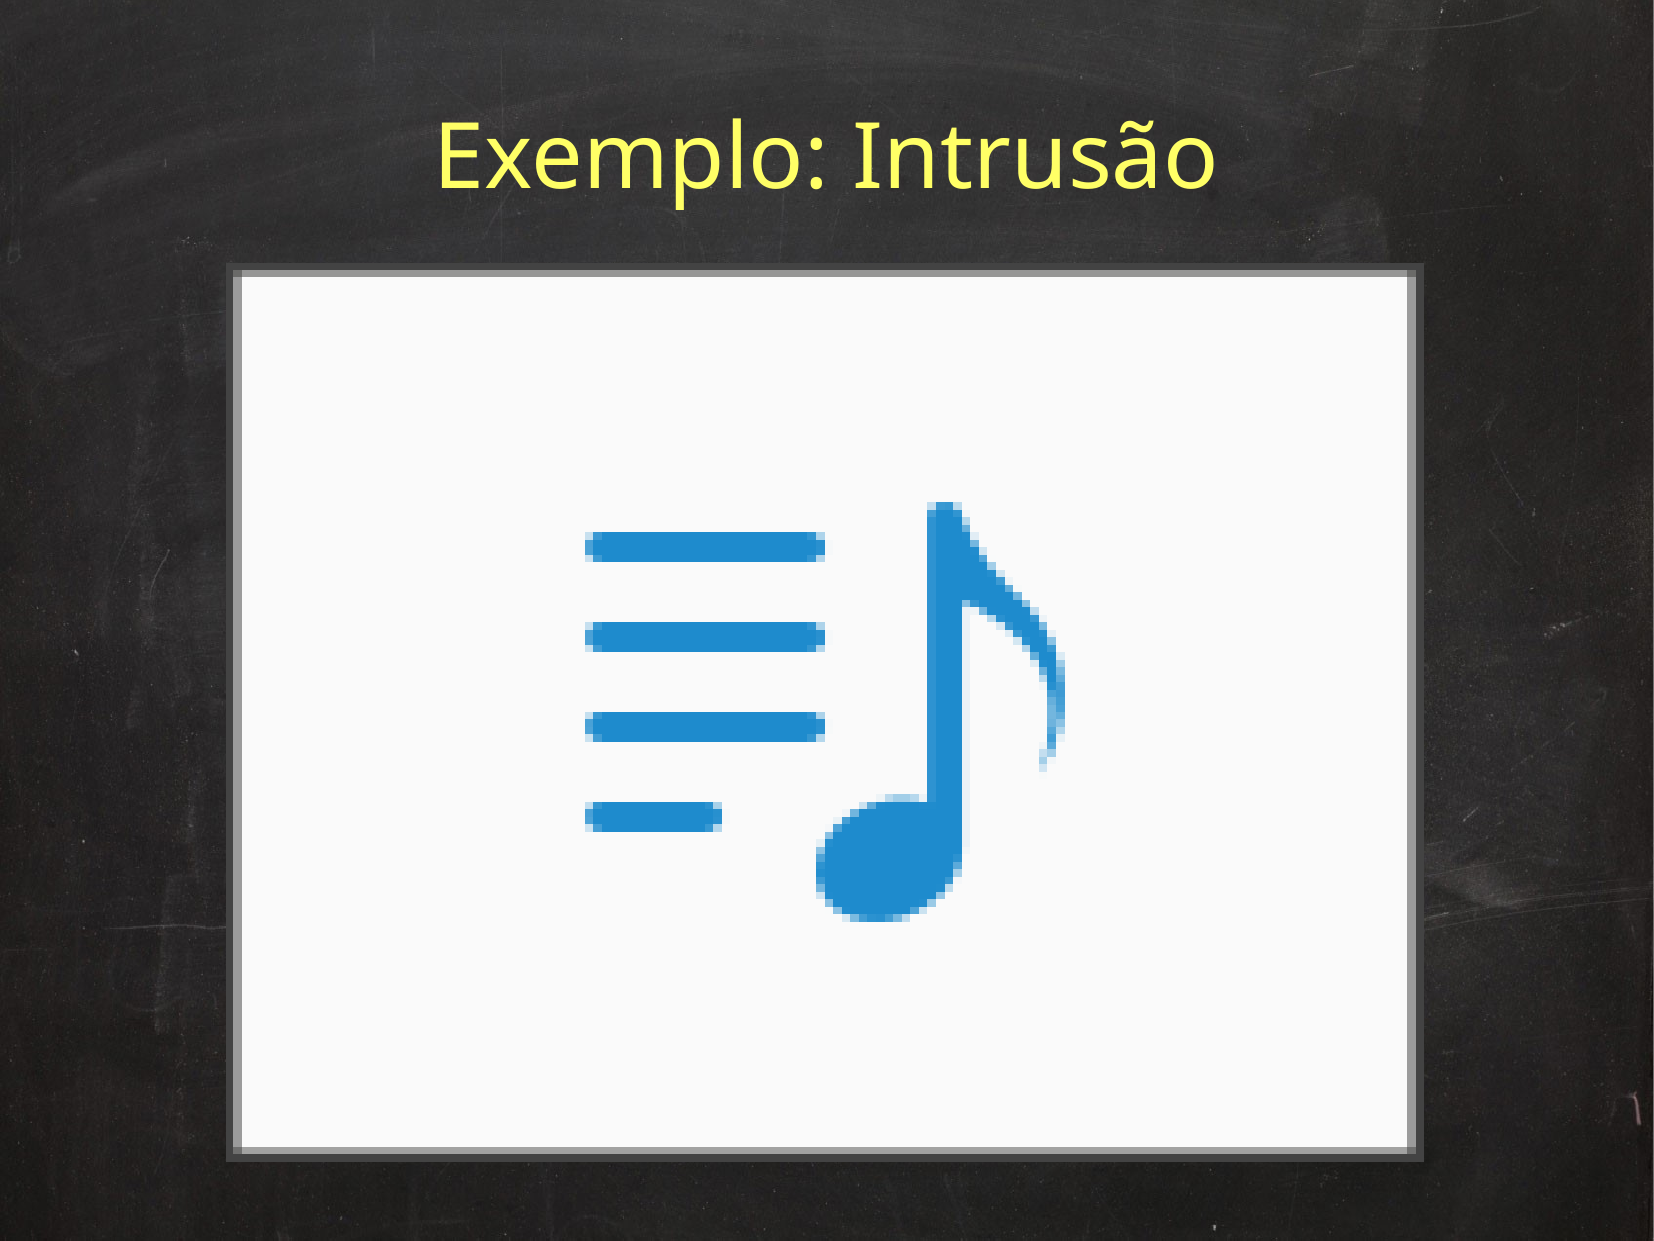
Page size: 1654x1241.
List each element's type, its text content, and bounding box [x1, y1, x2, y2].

picture [0, 0, 1654, 1241]
title Exemplo: Intrusão [82, 49, 1571, 257]
text_box [225, 262, 1426, 1163]
